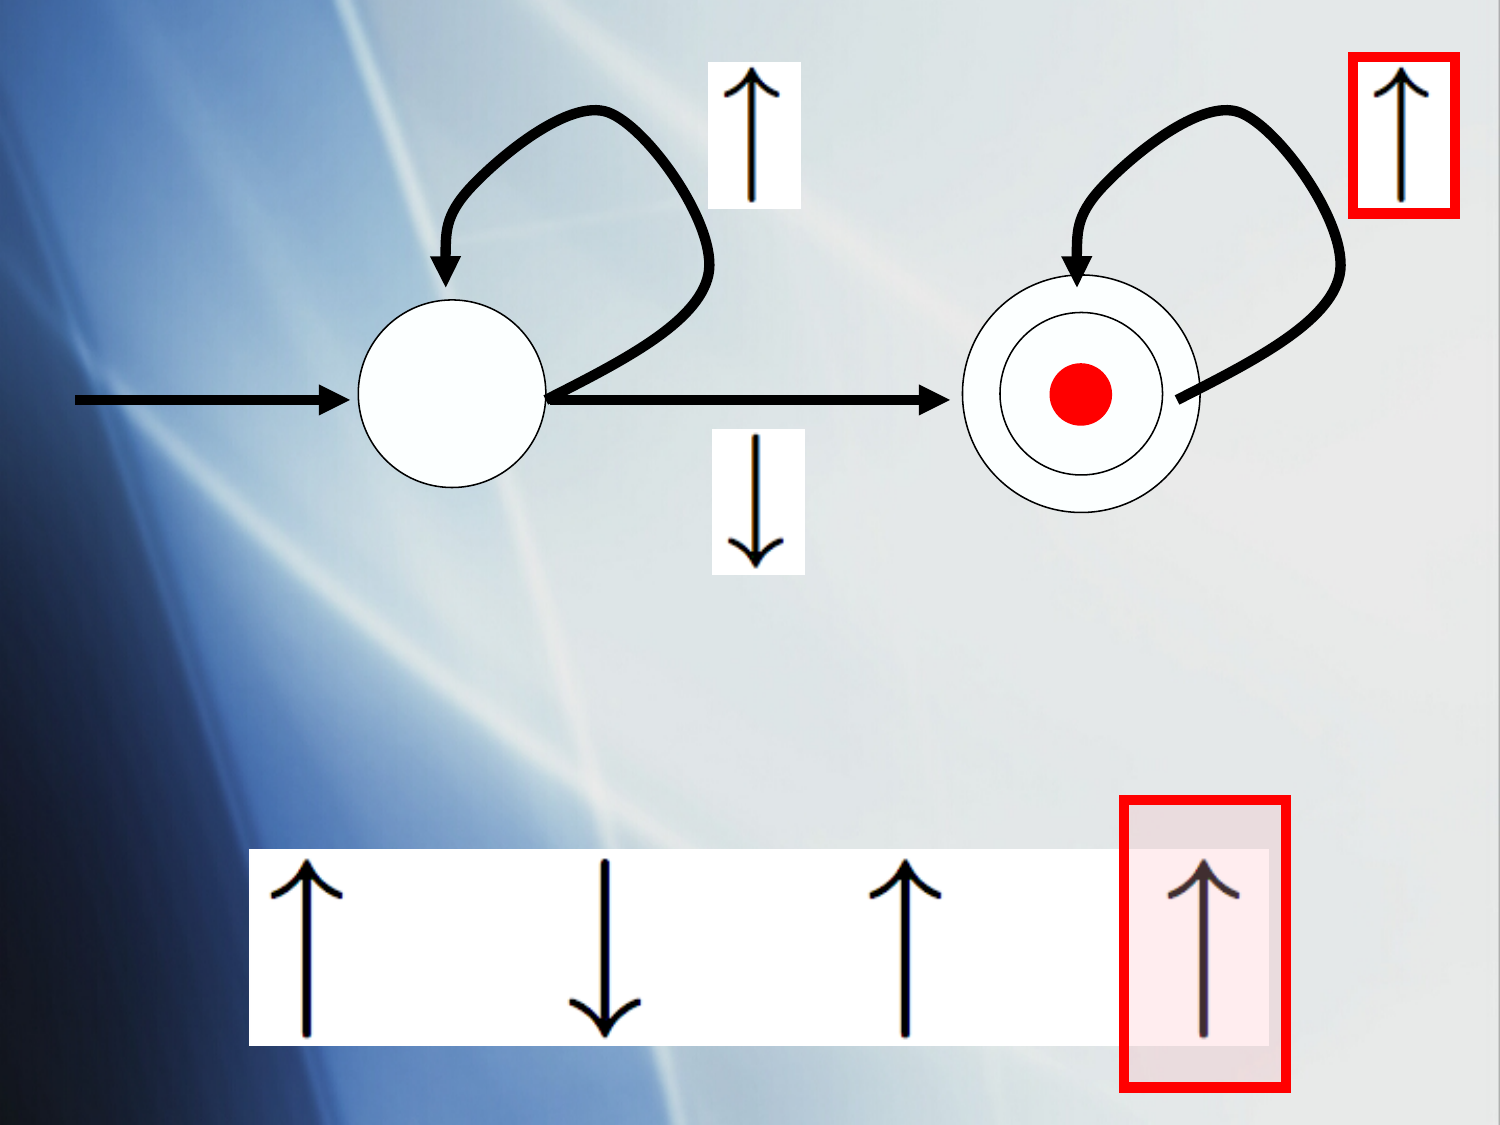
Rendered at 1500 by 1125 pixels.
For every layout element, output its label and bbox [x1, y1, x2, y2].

picture [0, 0, 1500, 1125]
text_box [1123, 800, 1287, 1088]
text_box [358, 299, 546, 488]
text_box [962, 275, 1201, 513]
